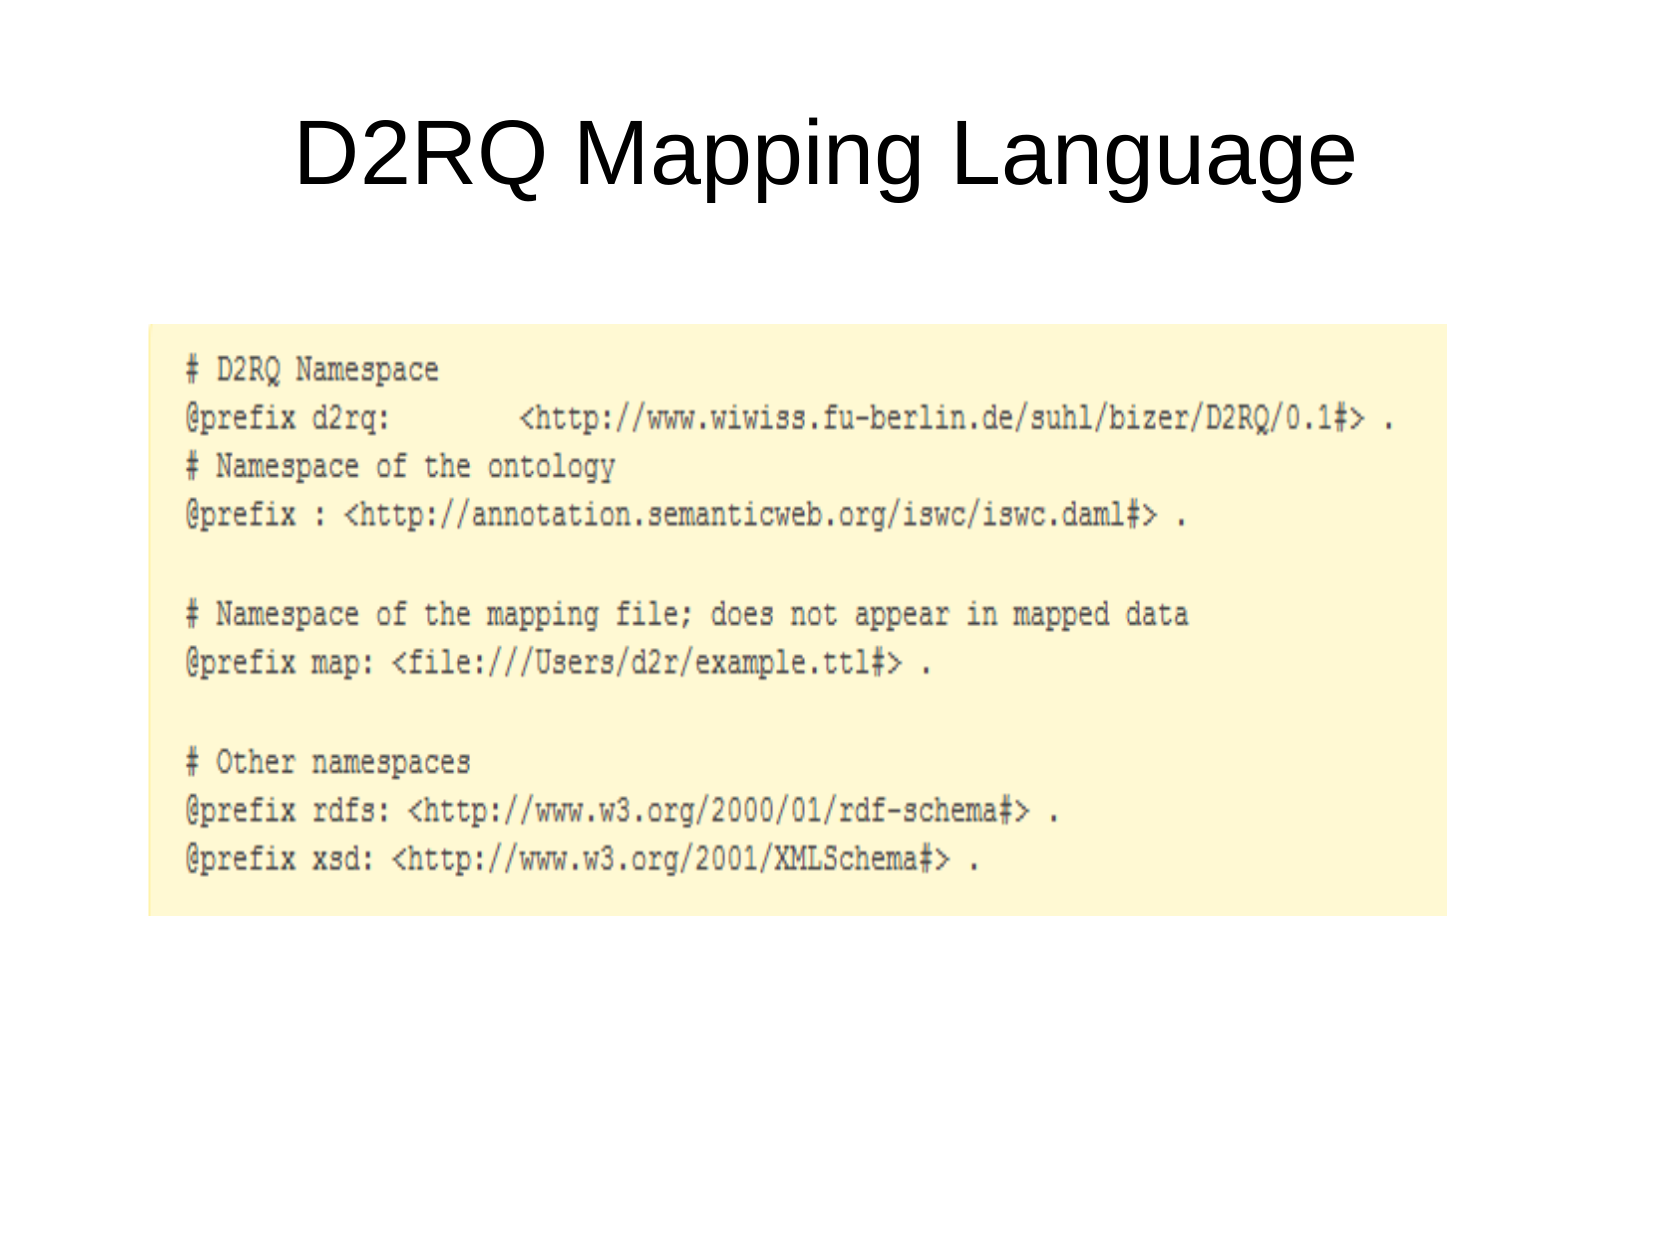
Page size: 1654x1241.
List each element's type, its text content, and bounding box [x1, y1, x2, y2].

title D2RQ Mapping Language [82, 56, 1571, 250]
picture [147, 324, 1447, 916]
